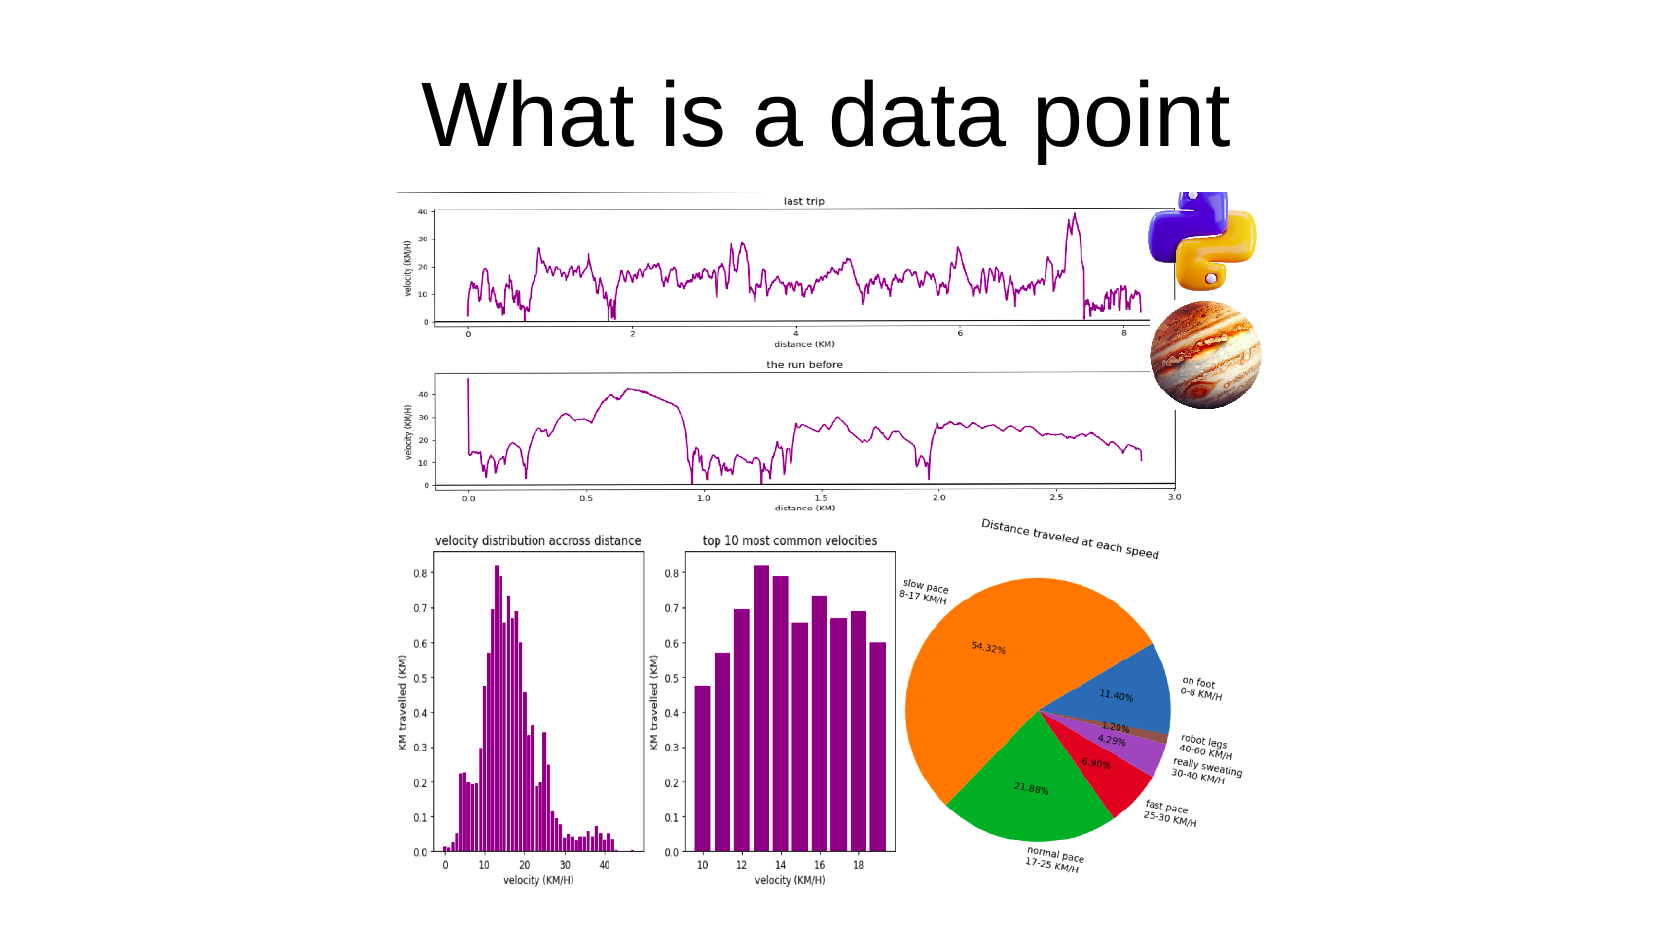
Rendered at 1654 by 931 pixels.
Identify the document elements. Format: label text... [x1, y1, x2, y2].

title What is a data point [82, 37, 1571, 193]
picture [390, 192, 1264, 901]
